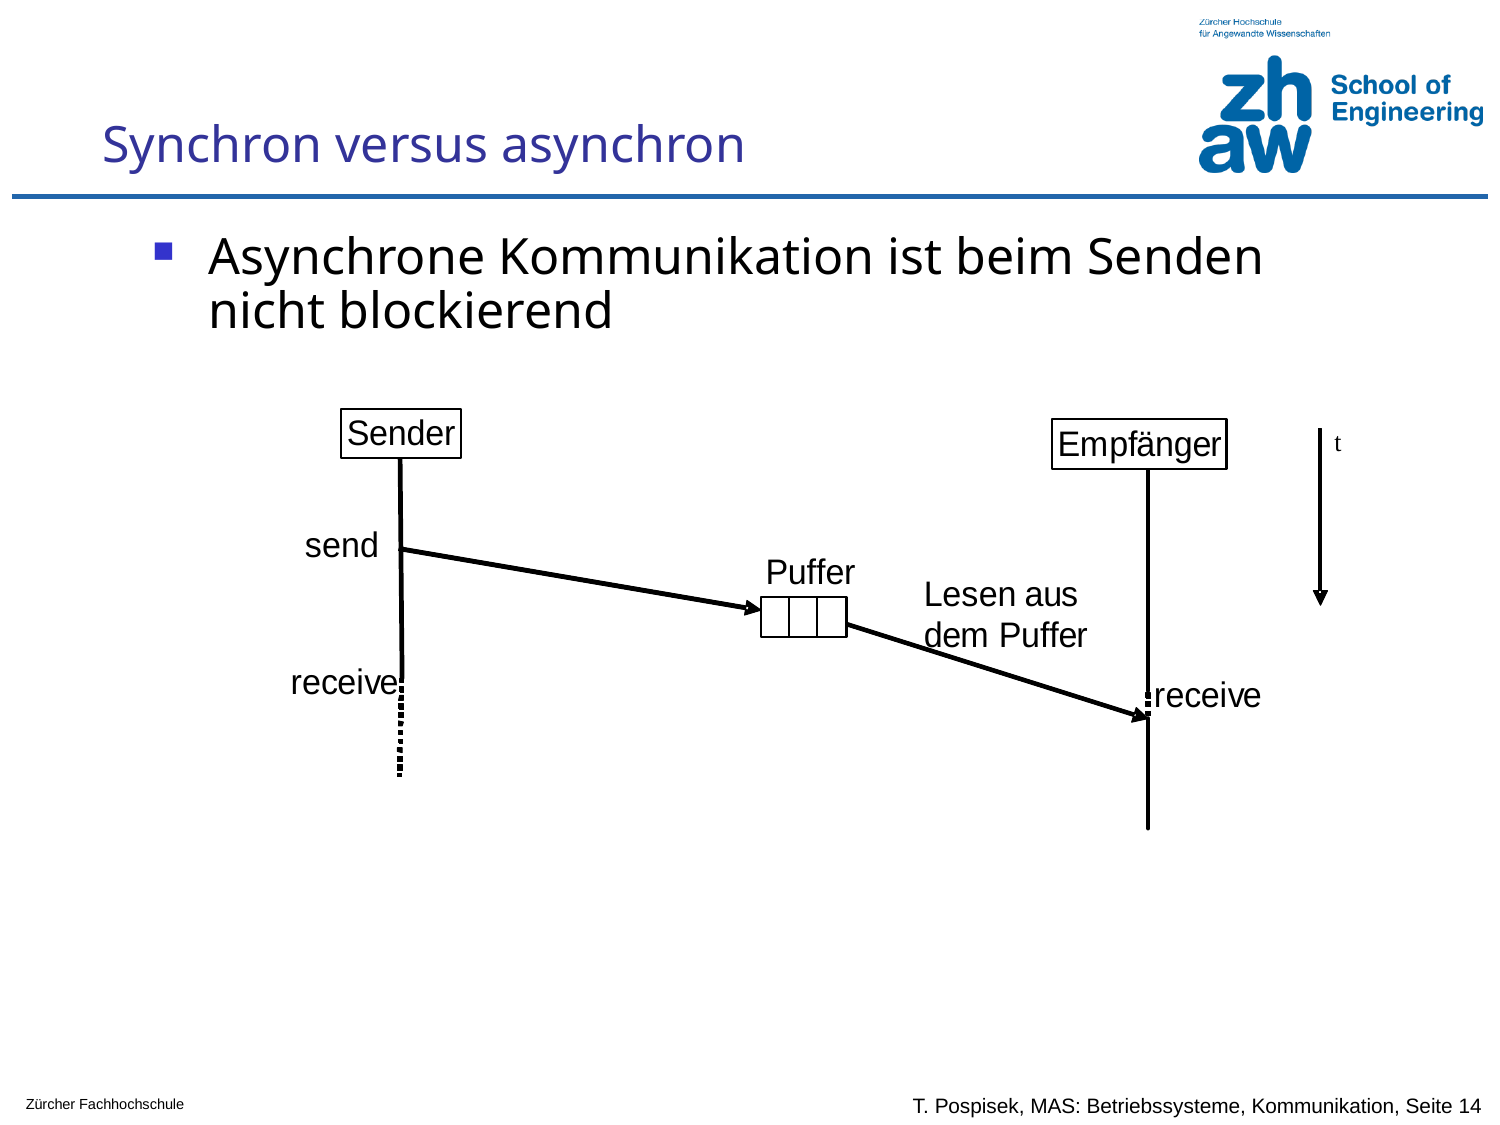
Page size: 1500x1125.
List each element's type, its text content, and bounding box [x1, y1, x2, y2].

picture [29, 395, 1465, 844]
picture [1199, 19, 1483, 173]
title Synchron versus asynchron [87, 42, 1366, 181]
list Asynchrone Kommunikation ist beim Senden nicht blockierend [137, 223, 1363, 338]
